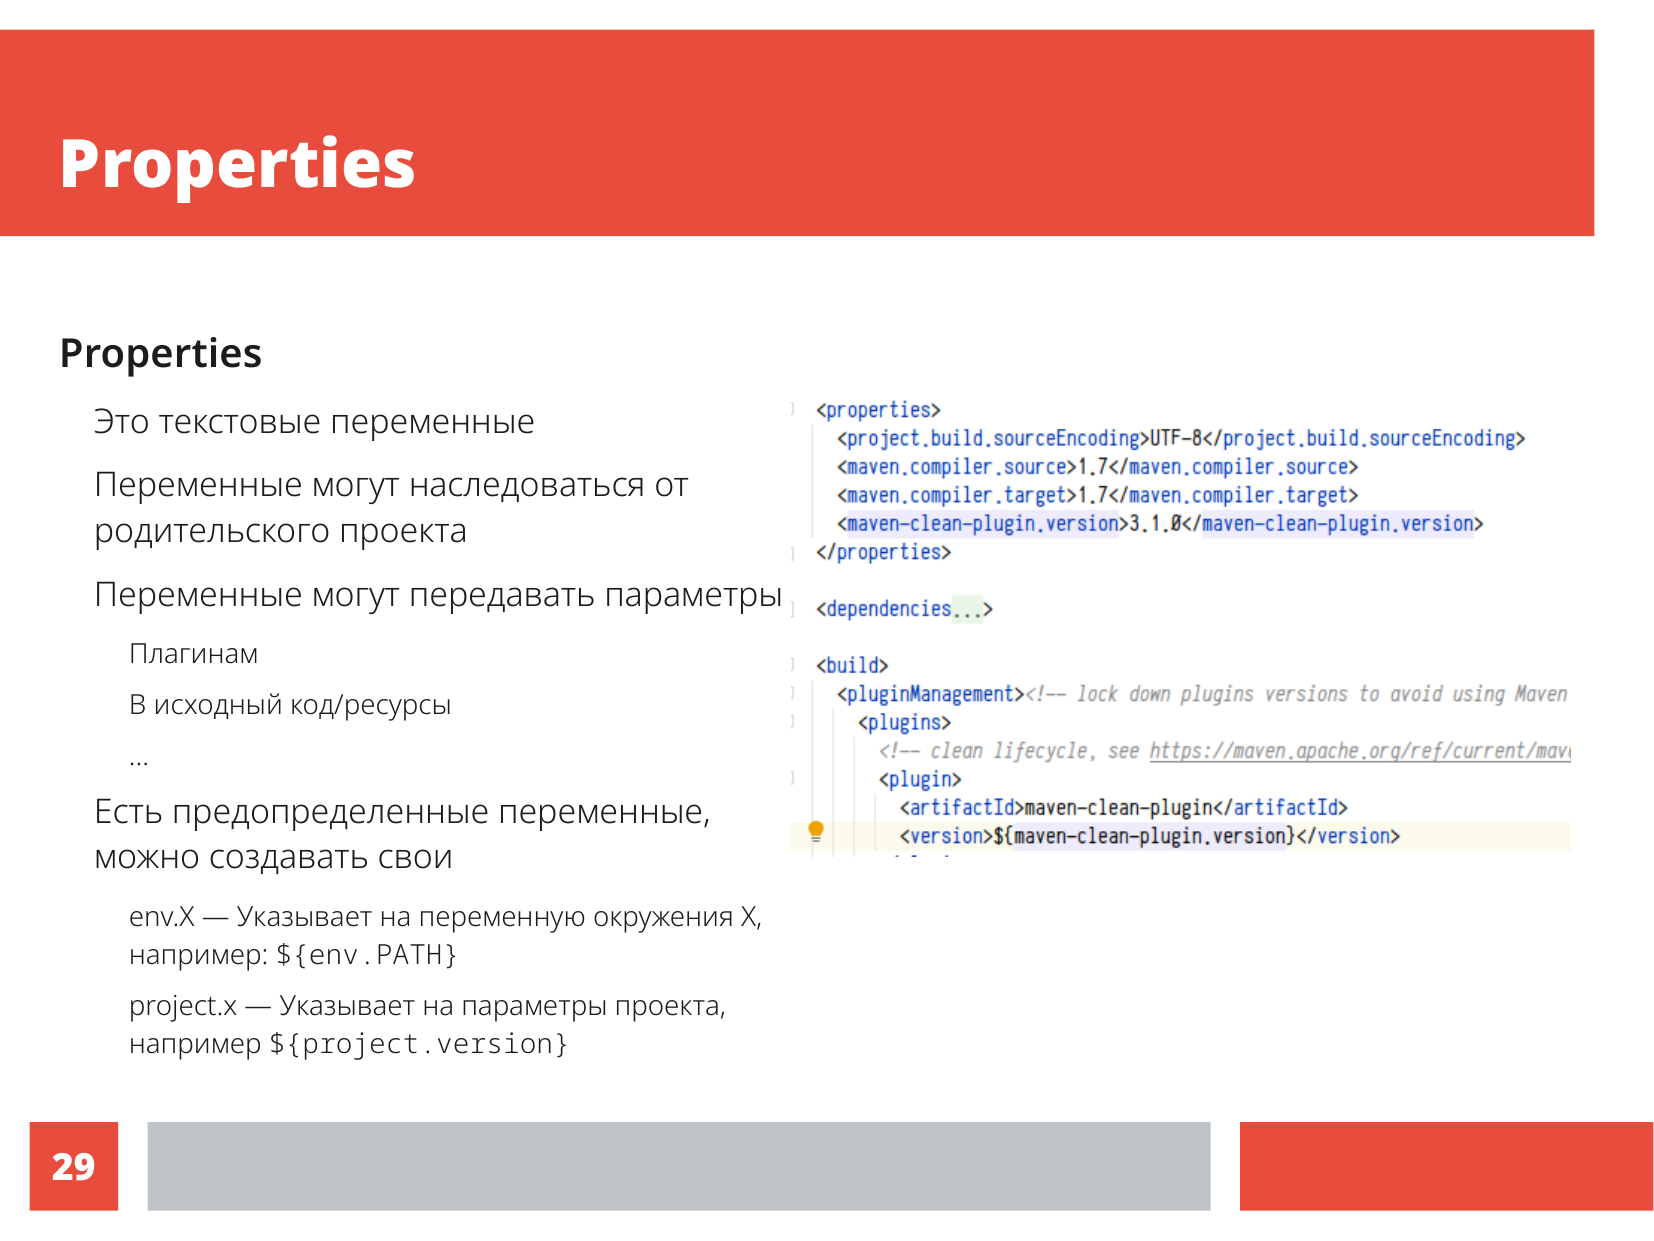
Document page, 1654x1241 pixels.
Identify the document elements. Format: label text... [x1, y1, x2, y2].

title Properties [59, 59, 1595, 207]
list Properties Это текстовые переменные Переменные могут наследоваться от родительского проекта Переменные могут передавать параметры Плагинам В исходный код/ресурсы ... Есть предопределенные переменные, можно создавать свои env.X — Указывает на переменную окружения X, например: ${env.PATH} project.x — Указывает на параметры проекта, например ${project.version} [59, 324, 794, 1093]
picture [791, 389, 1571, 857]
